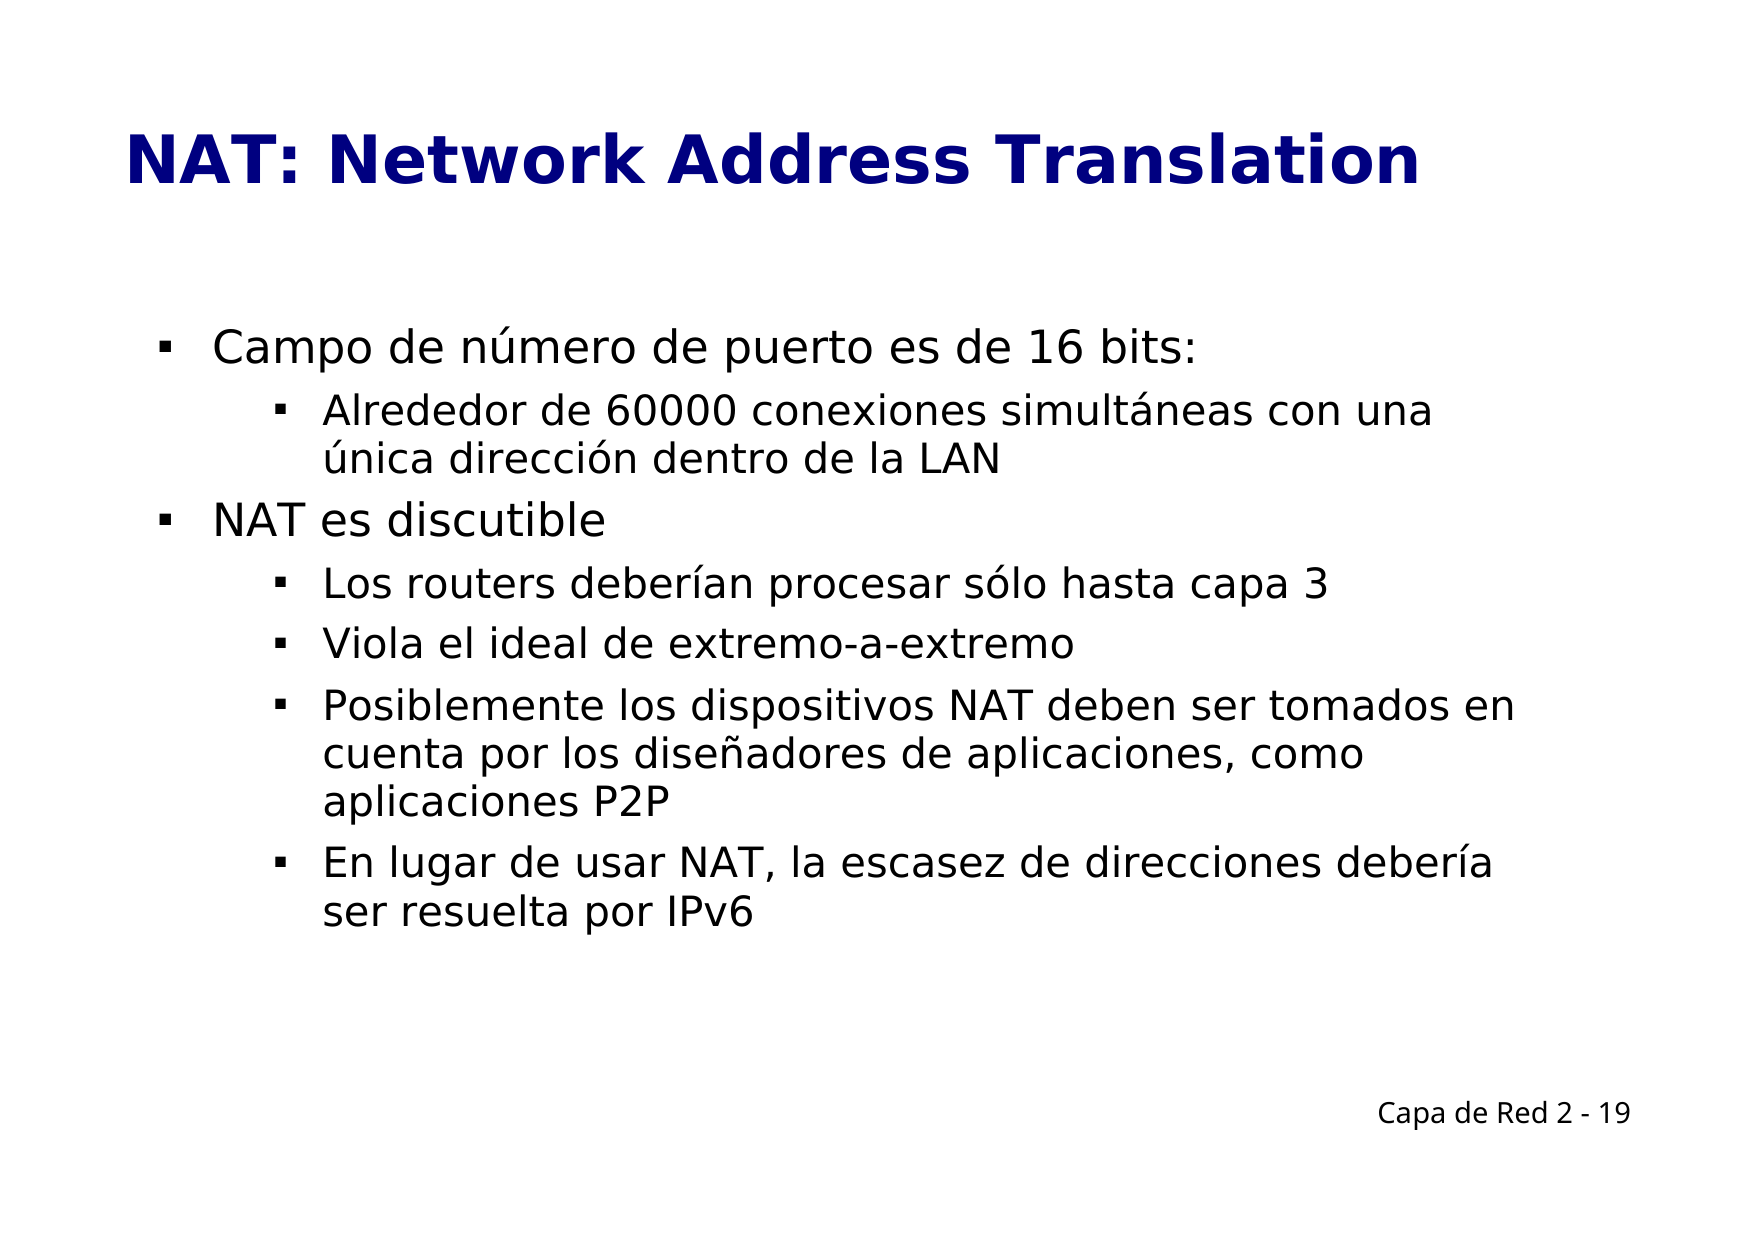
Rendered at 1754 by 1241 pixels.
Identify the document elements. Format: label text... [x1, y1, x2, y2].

list Campo de número de puerto es de 16 bits: Alrededor de 60000 conexiones simultáneas con una única dirección dentro de la LAN NAT es discutible Los routers deberían procesar sólo hasta capa 3 Viola el ideal de extremo-a-extremo Posiblemente los dispositivos NAT deben ser tomados en cuenta por los diseñadores de aplicaciones, como aplicaciones P2P En lugar de usar NAT, la escasez de direcciones debería ser resuelta por IPv6 [154, 320, 1546, 937]
title NAT: Network Address Translation [109, 59, 1696, 262]
